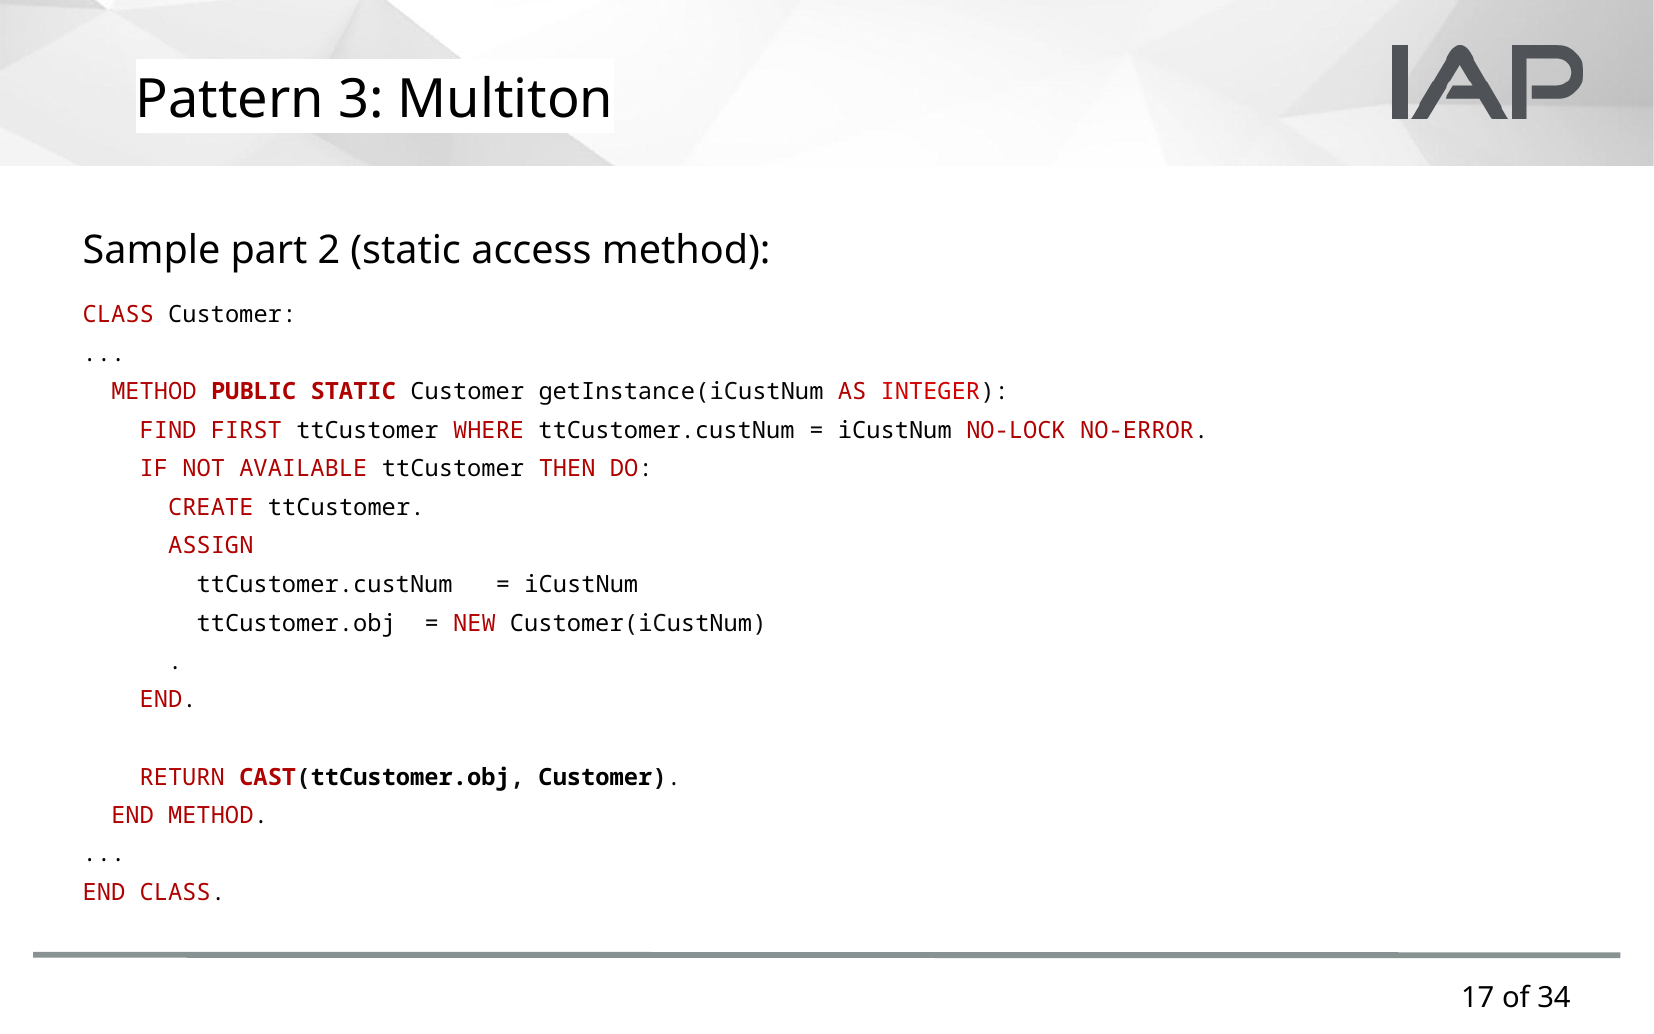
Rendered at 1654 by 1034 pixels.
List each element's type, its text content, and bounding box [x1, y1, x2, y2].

title Pattern 3: Multiton [135, 41, 1264, 152]
list CLASS Customer: ... METHOD PUBLIC STATIC Customer getInstance(iCustNum AS INTEGER): FIND FIRST ttCustomer WHERE ttCustomer.custNum = iCustNum NO-LOCK NO-ERROR. IF NOT AVAILABLE ttCustomer THEN DO: CREATE ttCustomer. ASSIGN ttCustomer.custNum = iCustNum ttCustomer.obj = NEW Customer(iCustNum) . END. RETURN CAST(ttCustomer.obj, Customer). END METHOD. ... END CLASS. [82, 297, 1571, 915]
picture [0, 0, 1654, 166]
list Sample part 2 (static access method): [82, 221, 1571, 297]
